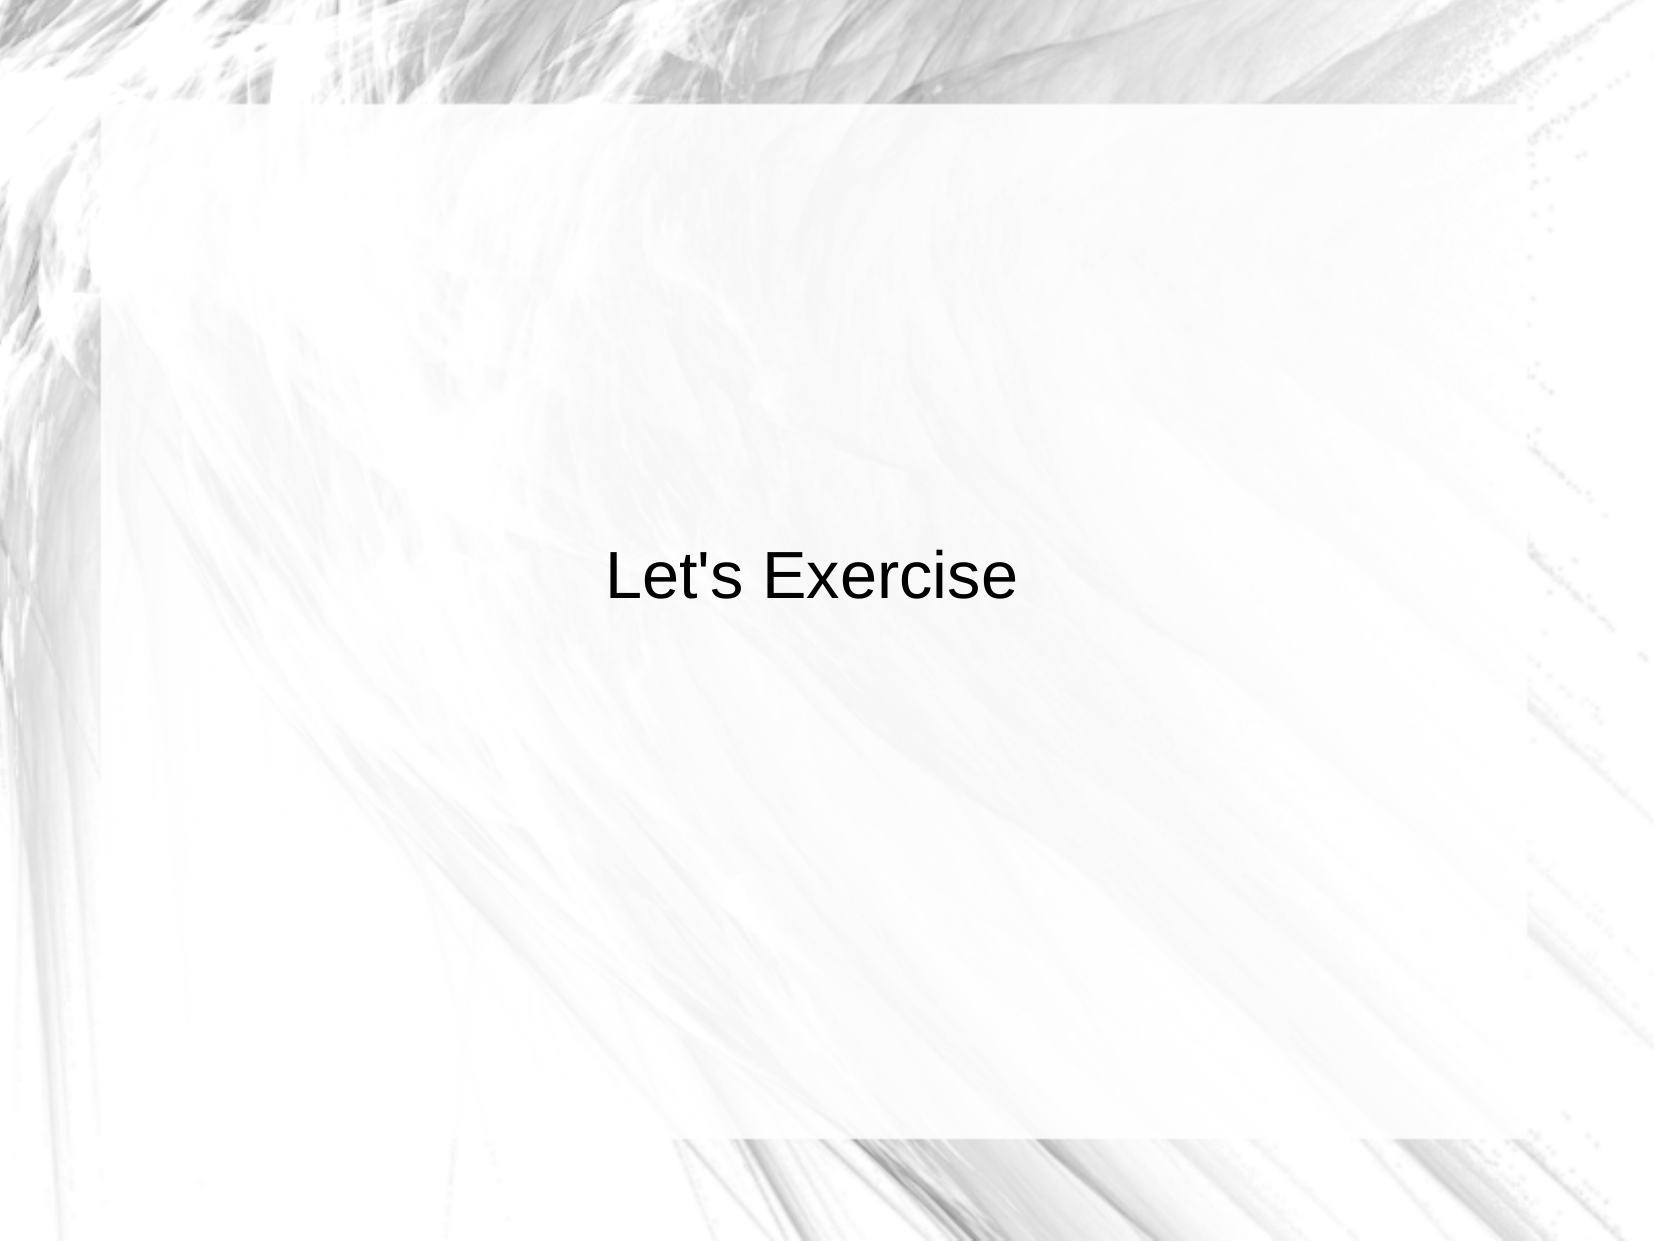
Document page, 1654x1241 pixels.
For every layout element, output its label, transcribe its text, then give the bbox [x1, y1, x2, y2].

subtitle Let's Exercise [118, 112, 1506, 1039]
picture [0, 0, 1654, 1241]
